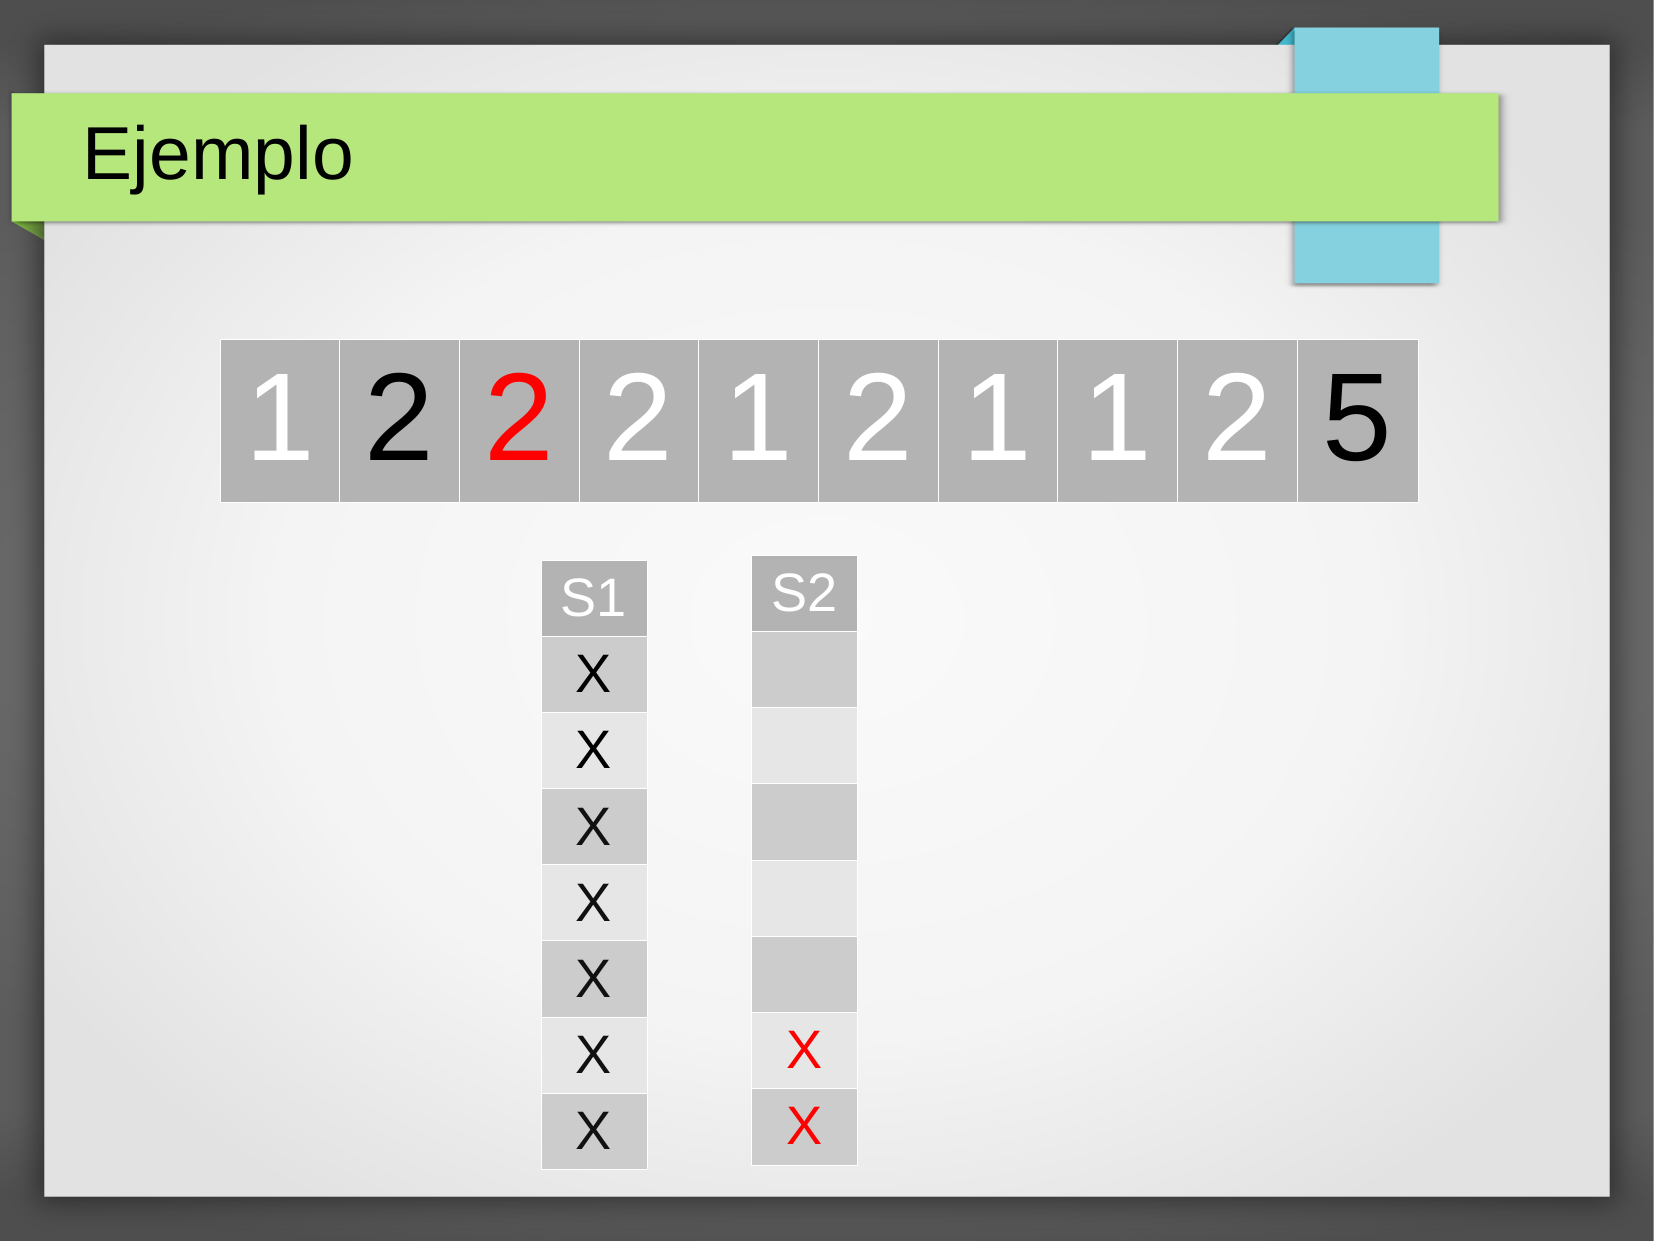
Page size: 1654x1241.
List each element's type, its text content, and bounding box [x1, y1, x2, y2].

table_cell [752, 784, 857, 860]
table_header 2 [819, 340, 938, 502]
table_cell X [542, 1094, 647, 1169]
table_cell [752, 861, 857, 936]
title Ejemplo [82, 94, 1264, 213]
picture [0, 0, 1654, 1241]
table_cell X [542, 637, 647, 712]
table_header 1 [221, 340, 339, 502]
table_cell X [542, 1018, 647, 1093]
table_header 1 [699, 340, 818, 502]
table_cell [752, 937, 857, 1012]
table_header 1 [1058, 340, 1177, 502]
table_cell X [752, 1013, 857, 1088]
table_header 2 [1178, 340, 1297, 502]
table_cell X [542, 713, 647, 788]
table_cell X [752, 1089, 857, 1165]
table_cell [752, 708, 857, 783]
table_cell X [542, 789, 647, 864]
table_header 1 [939, 340, 1057, 502]
table_header 2 [580, 340, 698, 502]
table_header 2 [460, 340, 579, 502]
table_cell X [542, 941, 647, 1017]
table_header S1 [542, 561, 647, 636]
table_cell [752, 632, 857, 707]
table_cell X [542, 865, 647, 940]
table_header S2 [752, 556, 857, 631]
table_header 2 [340, 340, 459, 502]
table_header 5 [1298, 340, 1418, 502]
